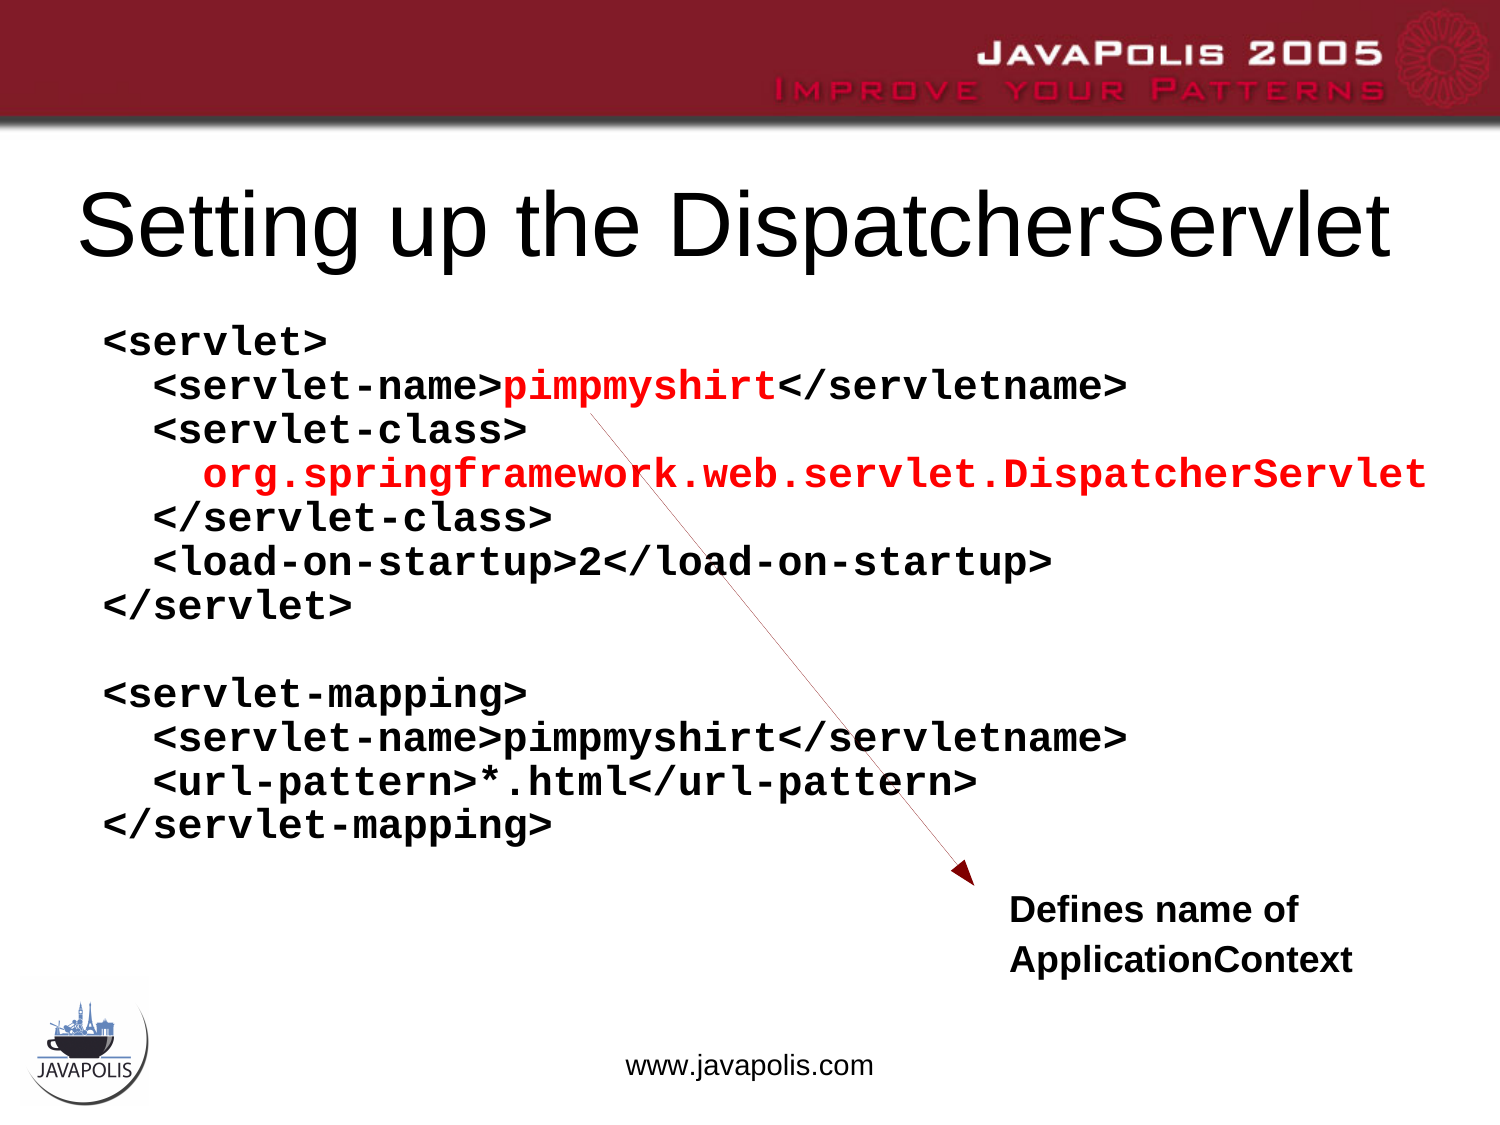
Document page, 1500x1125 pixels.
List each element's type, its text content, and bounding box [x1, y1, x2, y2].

text_box <servlet> <servlet-name>pimpmyshirt</servletname> <servlet-class> org.springframework.web.servlet.DispatcherServlet </servlet-class> <load-on-startup>2</load-on-startup> </servlet> <servlet-mapping> <servlet-name>pimpmyshirt</servletname> <url-pattern>*.html</url-pattern> </servlet-mapping> [88, 313, 1477, 945]
text_box Defines name of ApplicationContext [1003, 882, 1359, 978]
picture [20, 976, 149, 1106]
picture [0, 0, 1500, 140]
title Setting up the DispatcherServlet [76, 148, 1424, 279]
